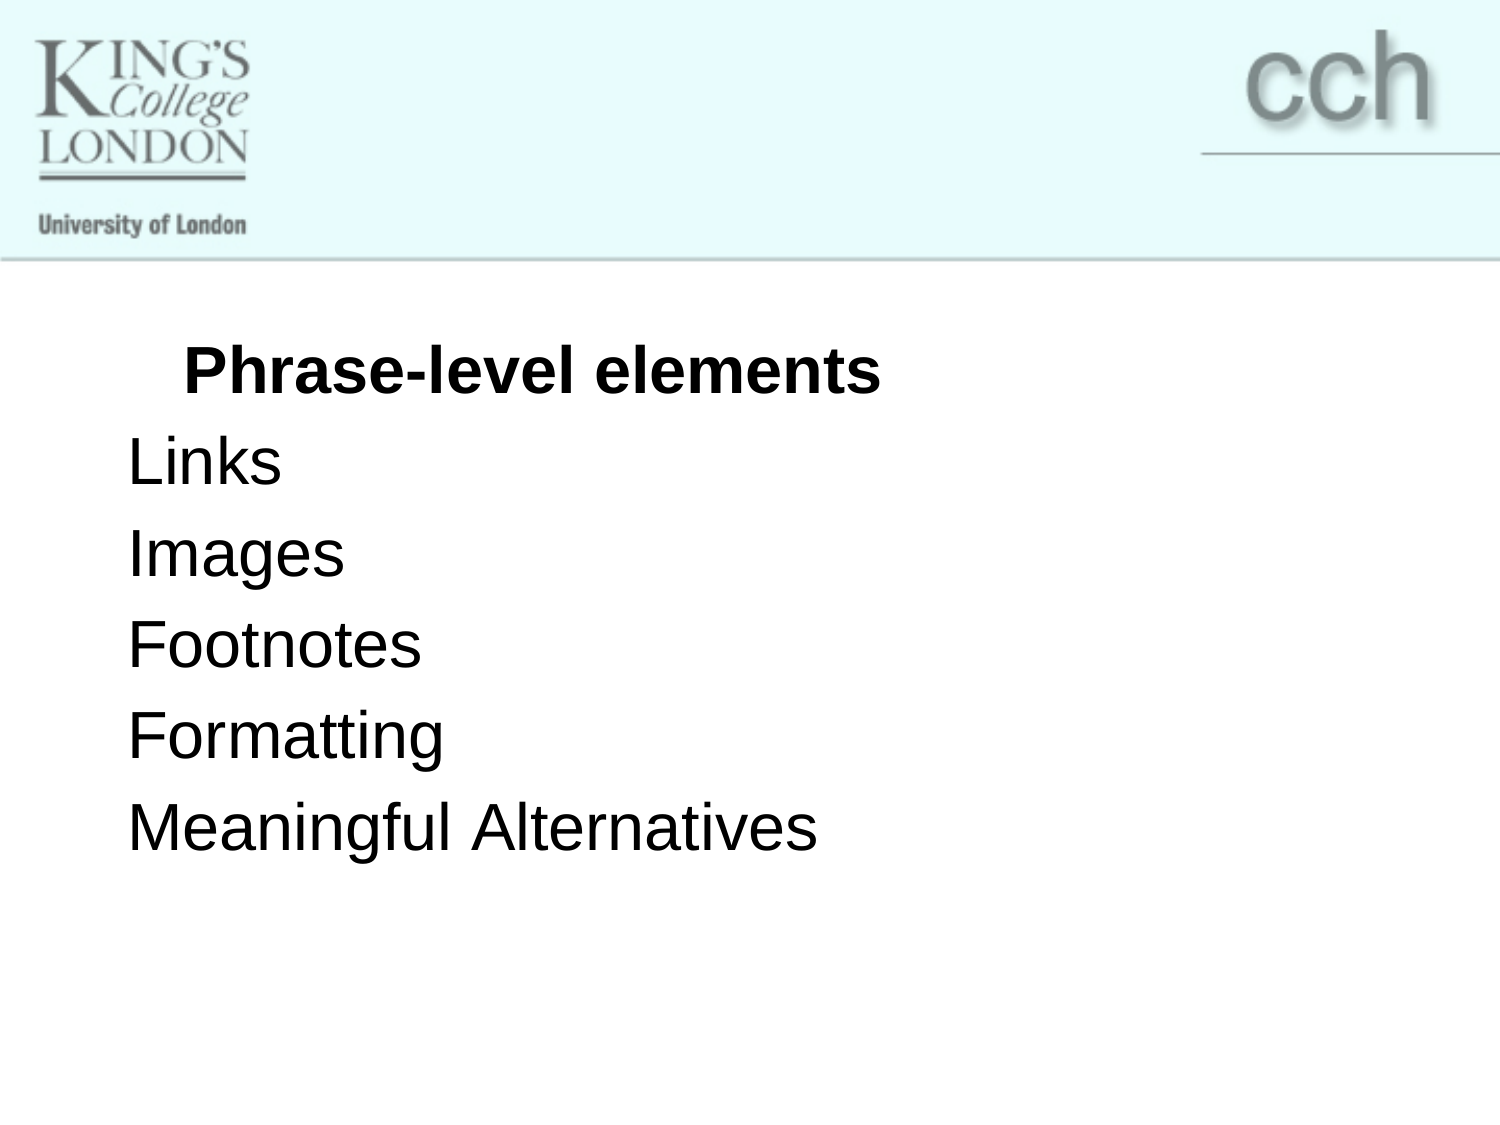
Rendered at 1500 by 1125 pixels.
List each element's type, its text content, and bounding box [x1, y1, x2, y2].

picture [0, 0, 1500, 1125]
list Phrase-level elements Links Images Footnotes Formatting Meaningful Alternatives [112, 324, 1388, 1001]
